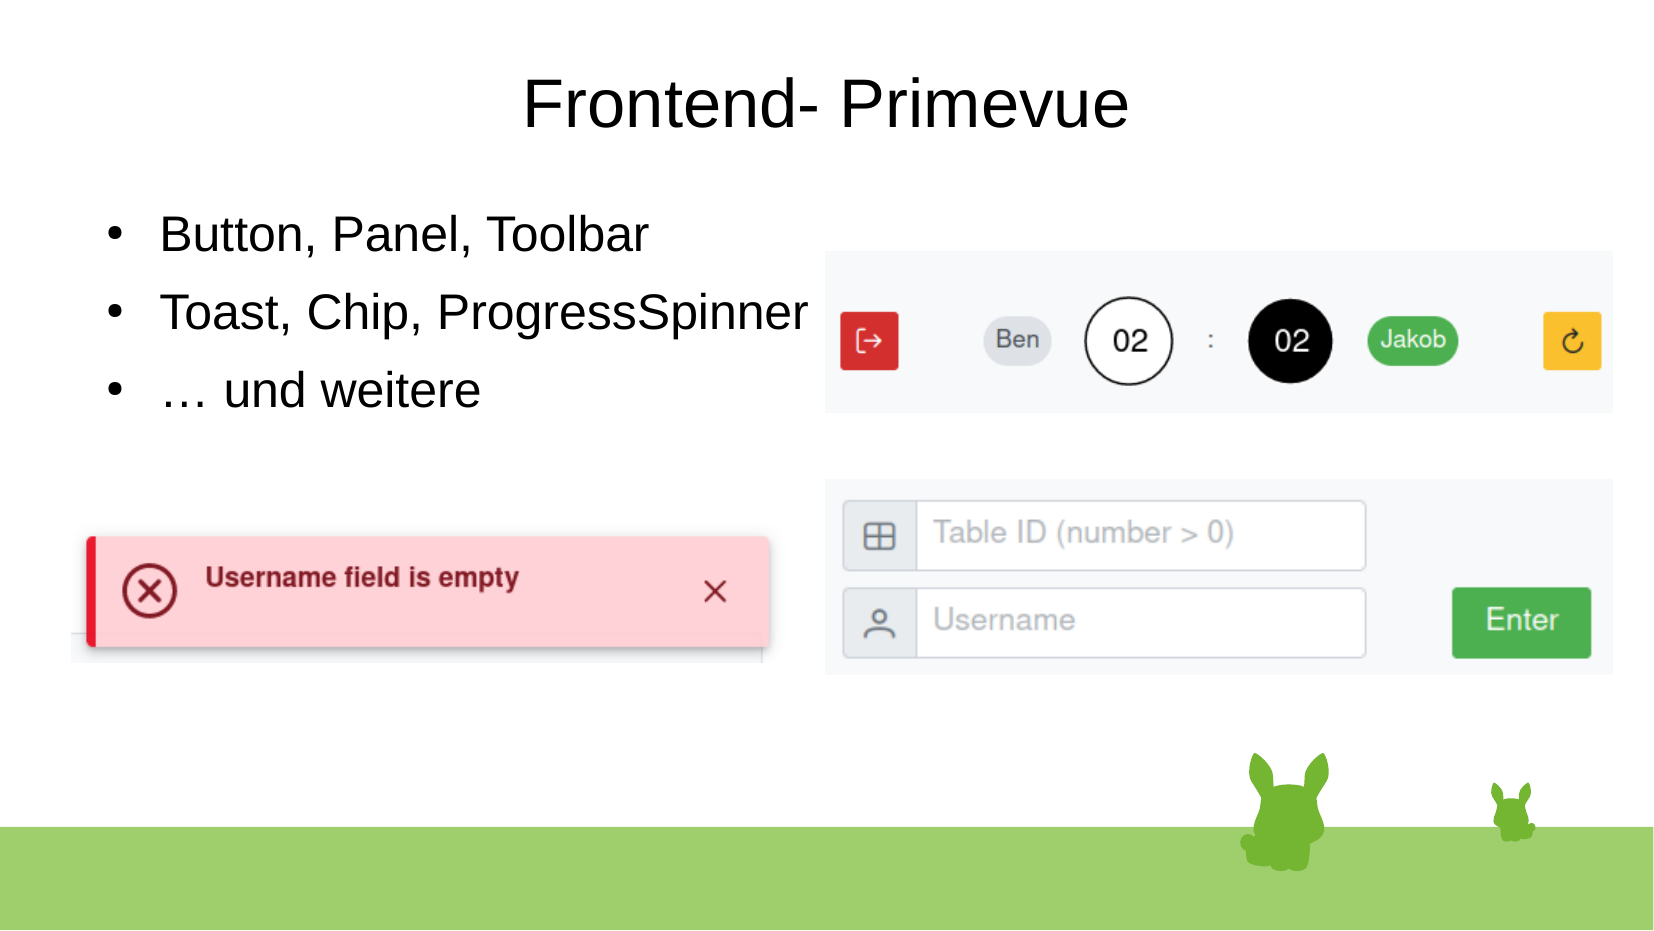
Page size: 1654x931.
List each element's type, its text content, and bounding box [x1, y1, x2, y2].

title Frontend- Primevue [88, 29, 1565, 178]
picture [825, 479, 1613, 676]
list Button, Panel, Toolbar Toast, Chip, ProgressSpinner … und weitere [88, 206, 1565, 739]
picture [825, 251, 1613, 413]
picture [71, 524, 788, 663]
